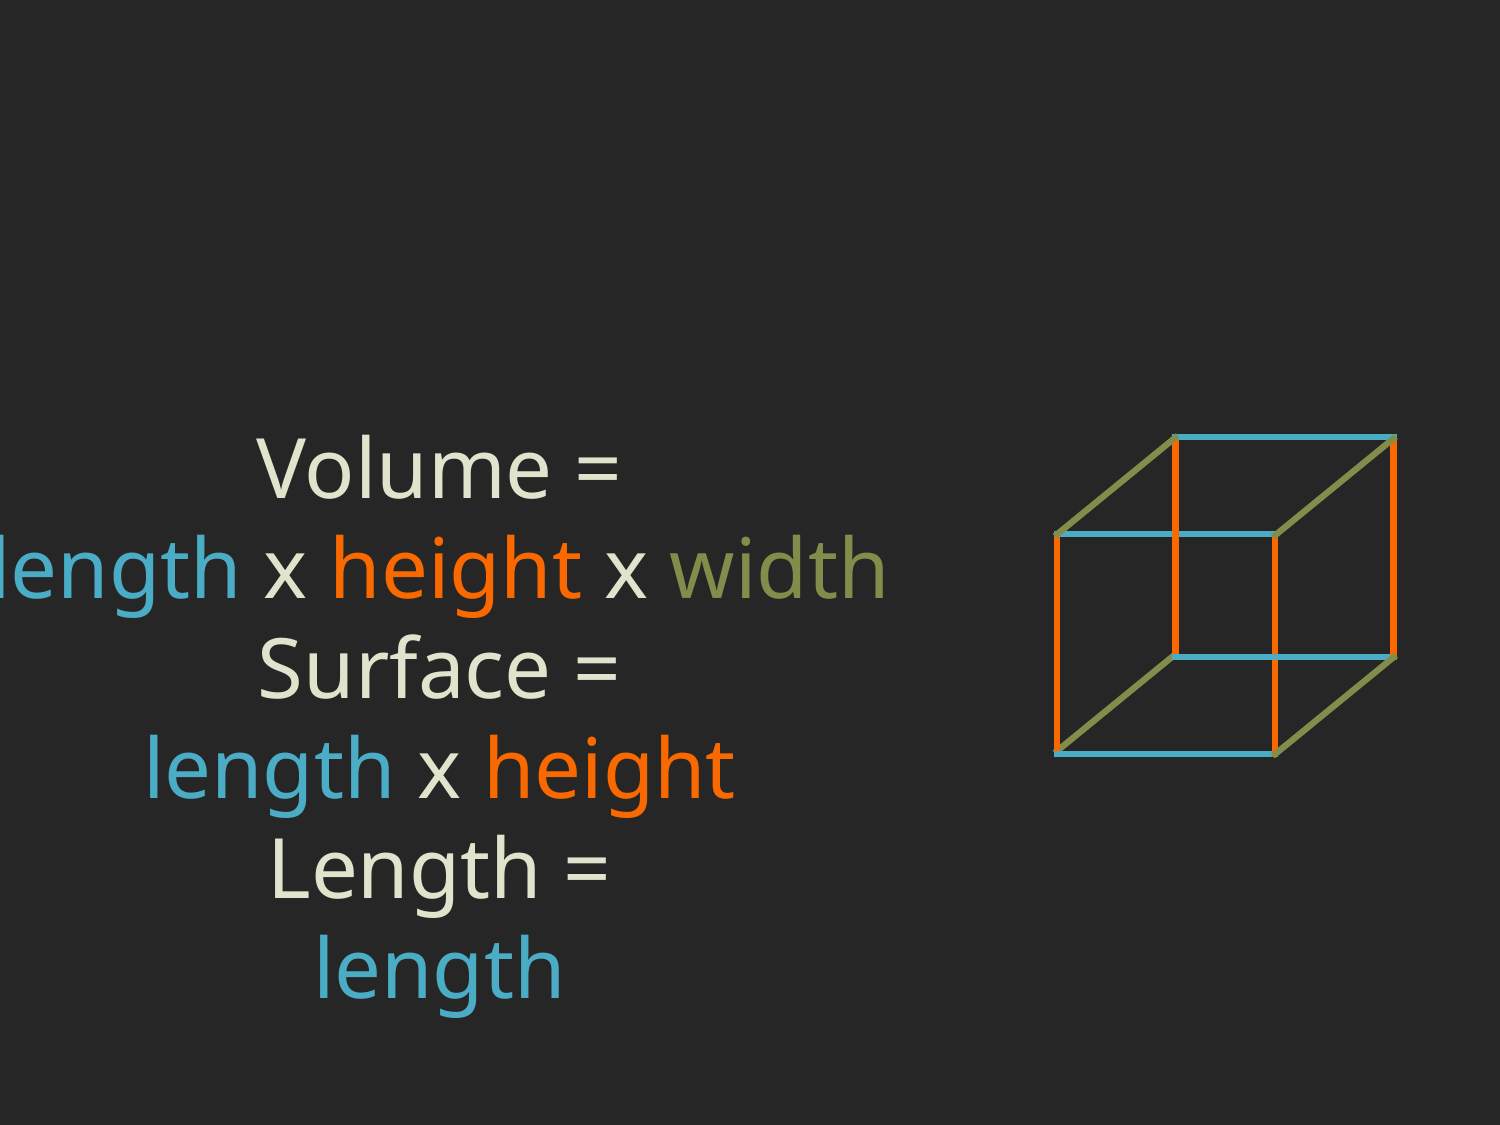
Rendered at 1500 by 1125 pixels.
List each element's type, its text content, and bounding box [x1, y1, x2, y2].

text_box Volume = length x height x width Surface = length x height Length = length [0, 407, 905, 1023]
